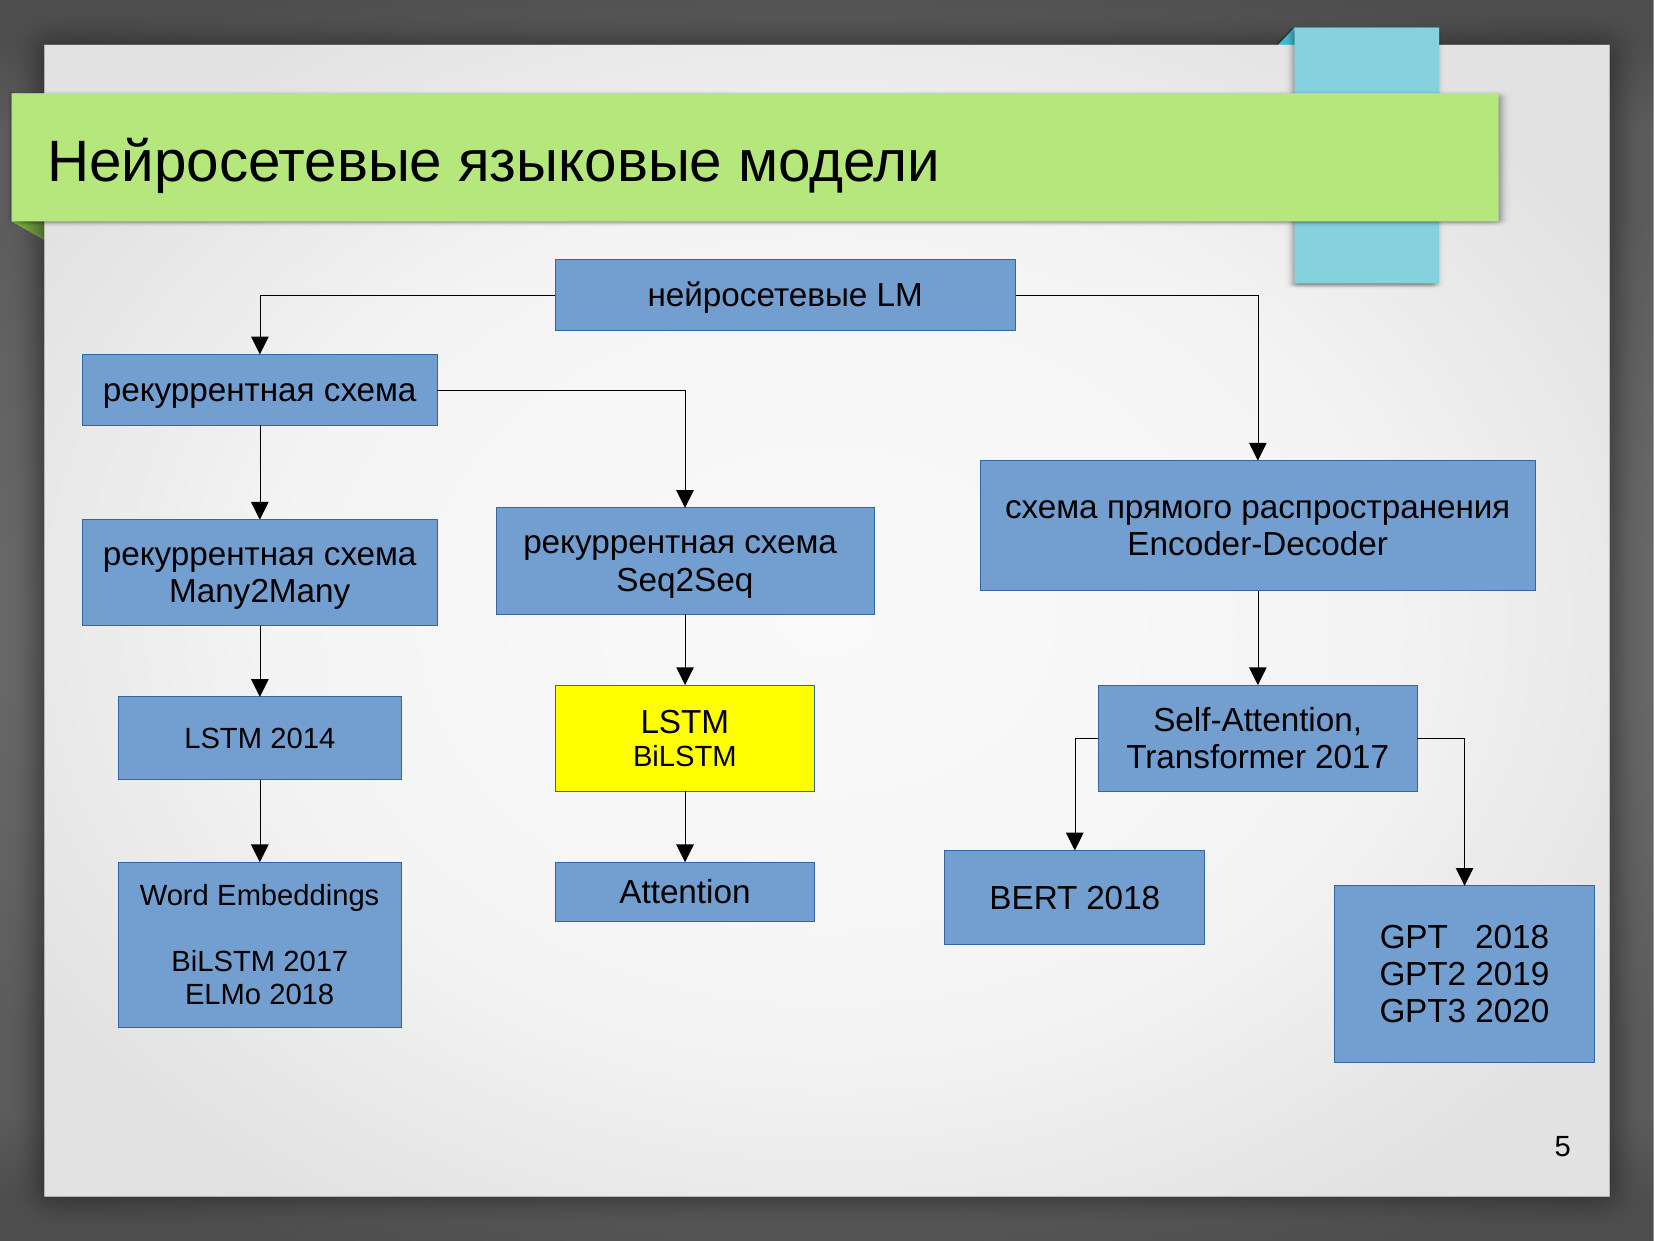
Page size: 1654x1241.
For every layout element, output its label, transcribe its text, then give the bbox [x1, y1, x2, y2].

text_box рекуррентная схема Many2Many [82, 519, 438, 626]
text_box Attention [555, 862, 815, 922]
text_box нейросетевые LM [555, 259, 1016, 331]
text_box LSTM 2014 [118, 696, 402, 780]
text_box Word Embeddings BiLSTM 2017 ELMo 2018 [118, 862, 402, 1028]
text_box LSTM BiLSTM [555, 685, 815, 792]
title Нейросетевые языковые модели [47, 121, 1241, 201]
text_box GPT 2018 GPT2 2019 GPT3 2020 [1334, 885, 1595, 1063]
picture [0, 0, 1654, 1241]
text_box BERT 2018 [944, 850, 1205, 945]
text_box схема прямого распространения Encoder-Decoder [980, 460, 1536, 591]
text_box рекуррентная схема Seq2Seq [496, 507, 875, 615]
text_box рекуррентная схема [82, 354, 438, 426]
text_box Self-Attention, Transformer 2017 [1098, 685, 1418, 792]
